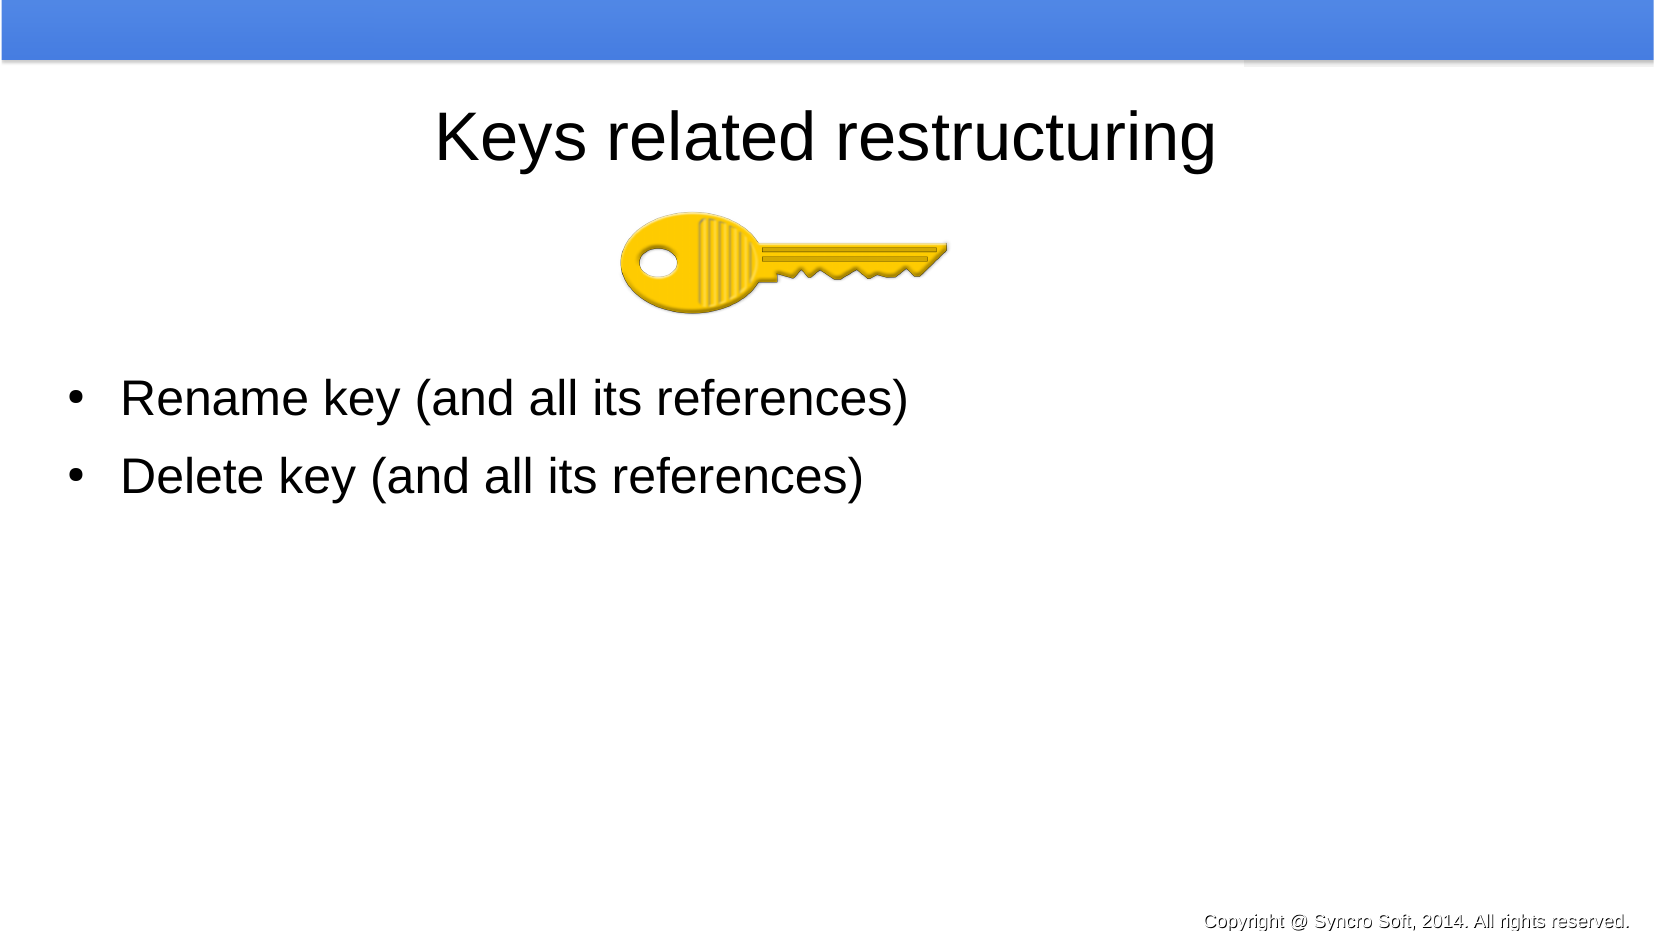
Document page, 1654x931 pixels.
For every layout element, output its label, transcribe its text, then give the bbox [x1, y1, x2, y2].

picture [1, 0, 1654, 67]
title Keys related restructuring [82, 59, 1571, 215]
list Rename key (and all its references) Delete key (and all its references) [49, 370, 1538, 931]
picture [600, 165, 967, 360]
